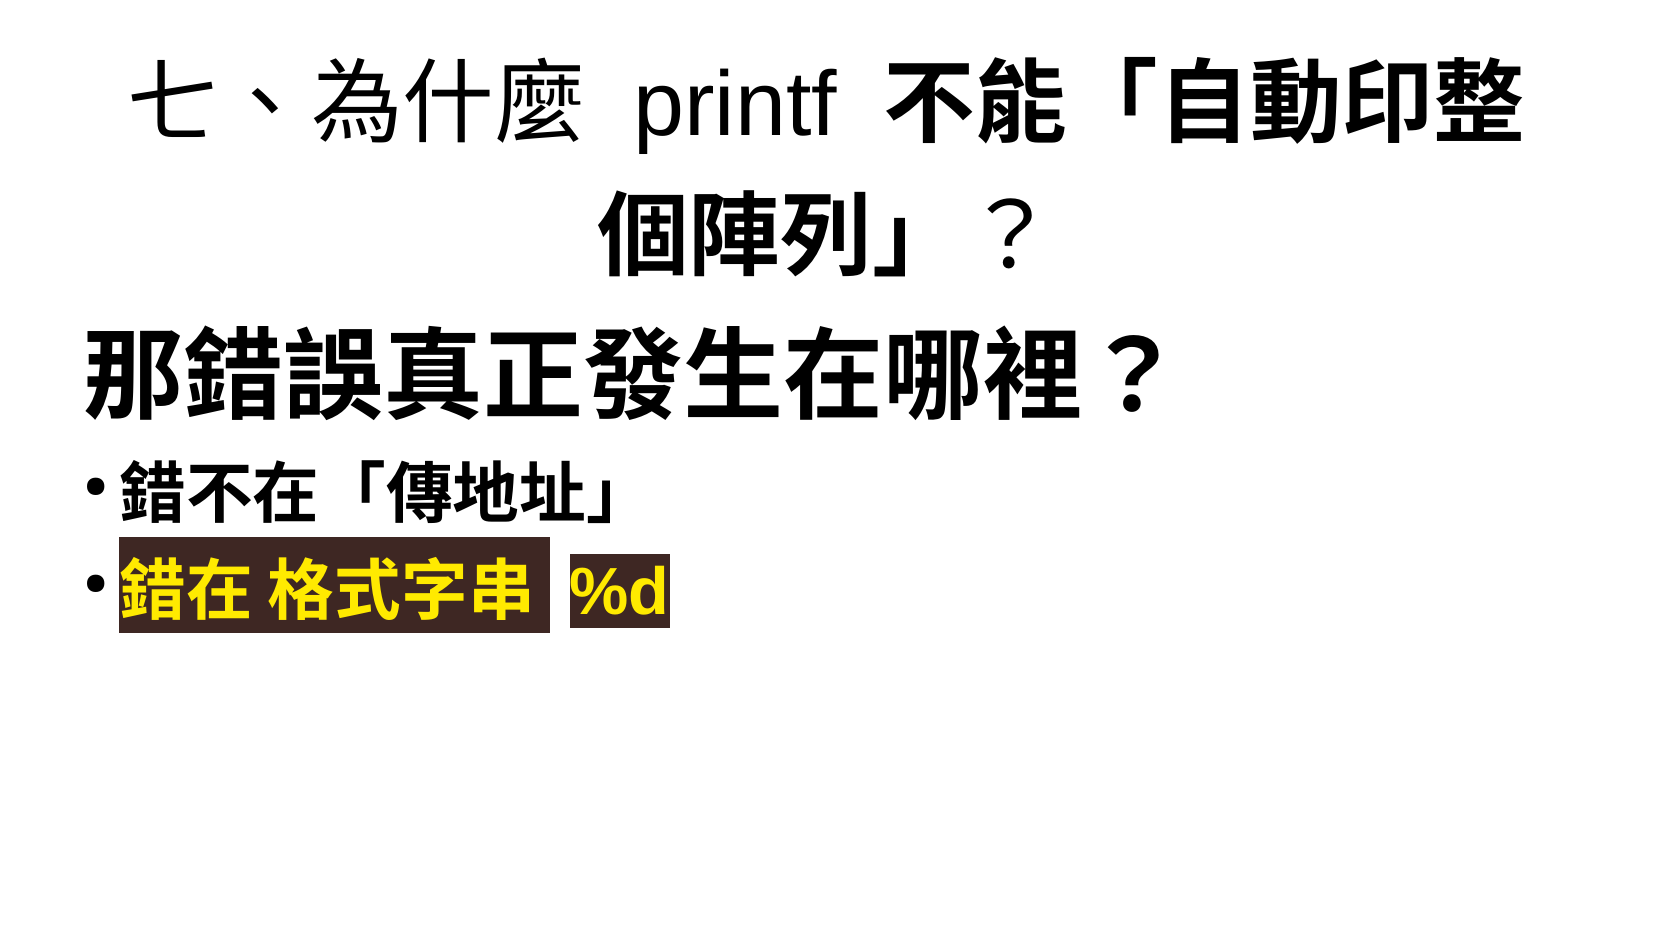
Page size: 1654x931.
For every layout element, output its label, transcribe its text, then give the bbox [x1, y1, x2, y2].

subtitle 那錯誤真正發生在哪裡？ 錯不在「傳地址」 錯在 格式字串 %d [83, 295, 1572, 803]
title 七、為什麼 printf 不能「自動印整個陣列」？ [82, 29, 1571, 296]
